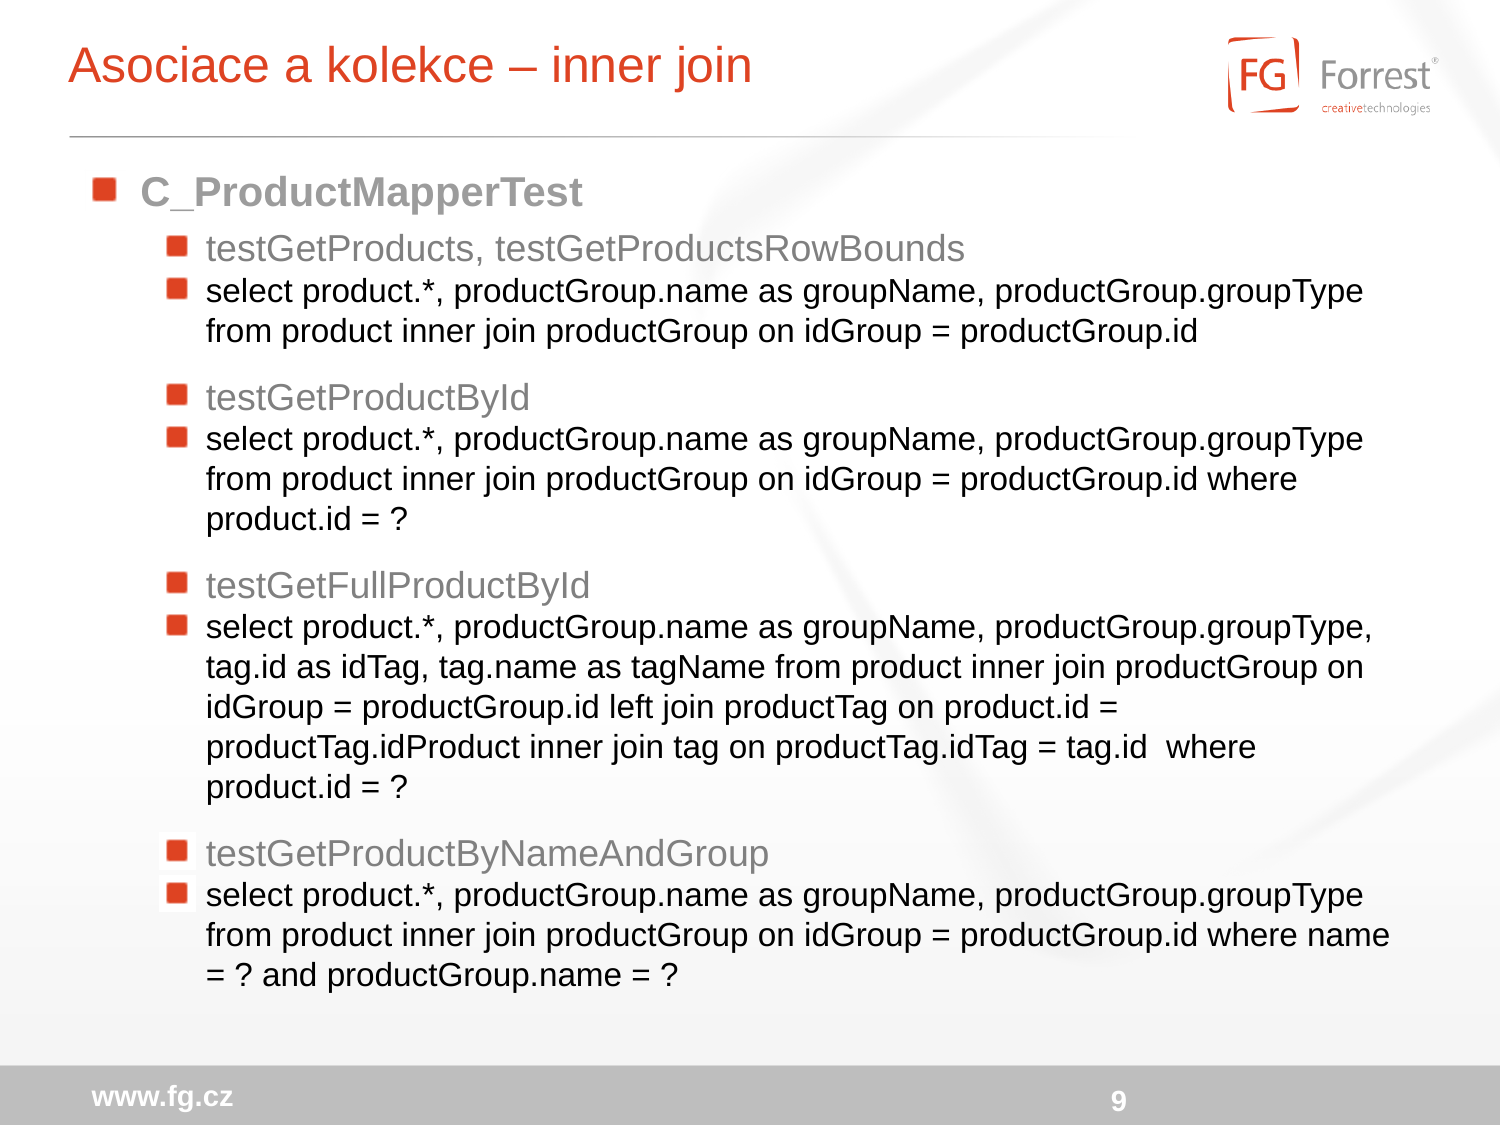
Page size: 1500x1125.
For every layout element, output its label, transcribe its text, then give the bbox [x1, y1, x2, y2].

slide_number <číslo> [1096, 1074, 1454, 1125]
title Asociace a kolekce – inner join [53, 24, 1212, 150]
picture [0, 0, 1500, 1125]
footer www.fg.cz [76, 1070, 951, 1125]
list C_ProductMapperTest testGetProducts, testGetProductsRowBounds select product.*, productGroup.name as groupName, productGroup.groupType from product inner join productGroup on idGroup = productGroup.id testGetProductById select product.*, productGroup.name as groupName, productGroup.groupType from product inner join productGroup on idGroup = productGroup.id where product.id = ? testGetFullProductById select product.*, productGroup.name as groupName, productGroup.groupType, tag.id as idTag, tag.name as tagName from product inner join productGroup on idGroup = productGroup.id left join productTag on product.id = productTag.idProduct inner join tag on productTag.idTag = tag.id where product.id = ? testGetProductByNameAndGroup select product.*, productGroup.name as groupName, productGroup.groupType from product inner join productGroup on idGroup = productGroup.id where name = ? and productGroup.name = ? [69, 157, 1420, 1013]
